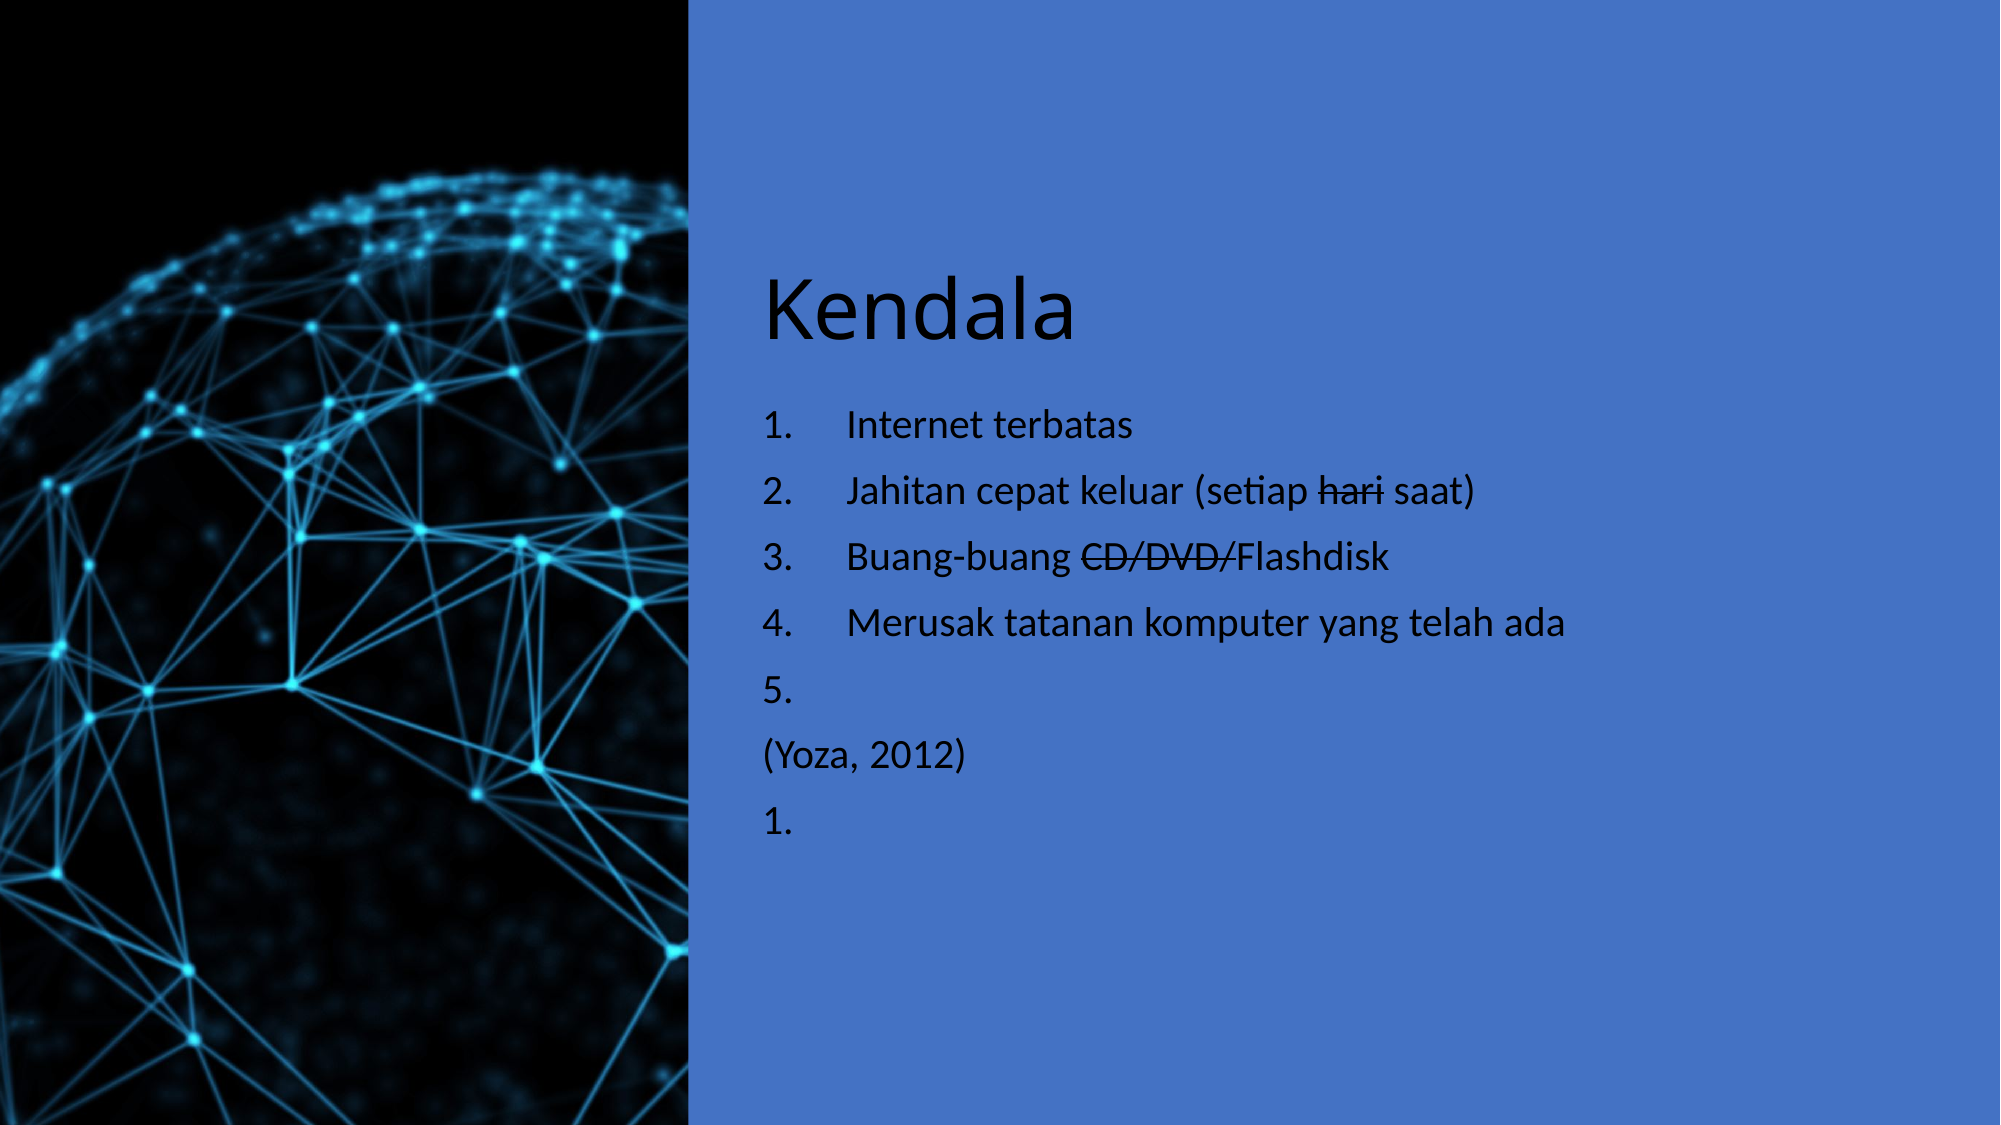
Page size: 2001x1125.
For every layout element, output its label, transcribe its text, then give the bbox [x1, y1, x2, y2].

text_box [689, 0, 2000, 1125]
picture [0, 0, 689, 1125]
title Kendala [746, 90, 1863, 365]
list Internet terbatas Jahitan cepat keluar (setiap hari saat) Buang-buang CD/DVD/Flashdisk Merusak tatanan komputer yang telah ada (Yoza, 2012) [746, 395, 1863, 1004]
